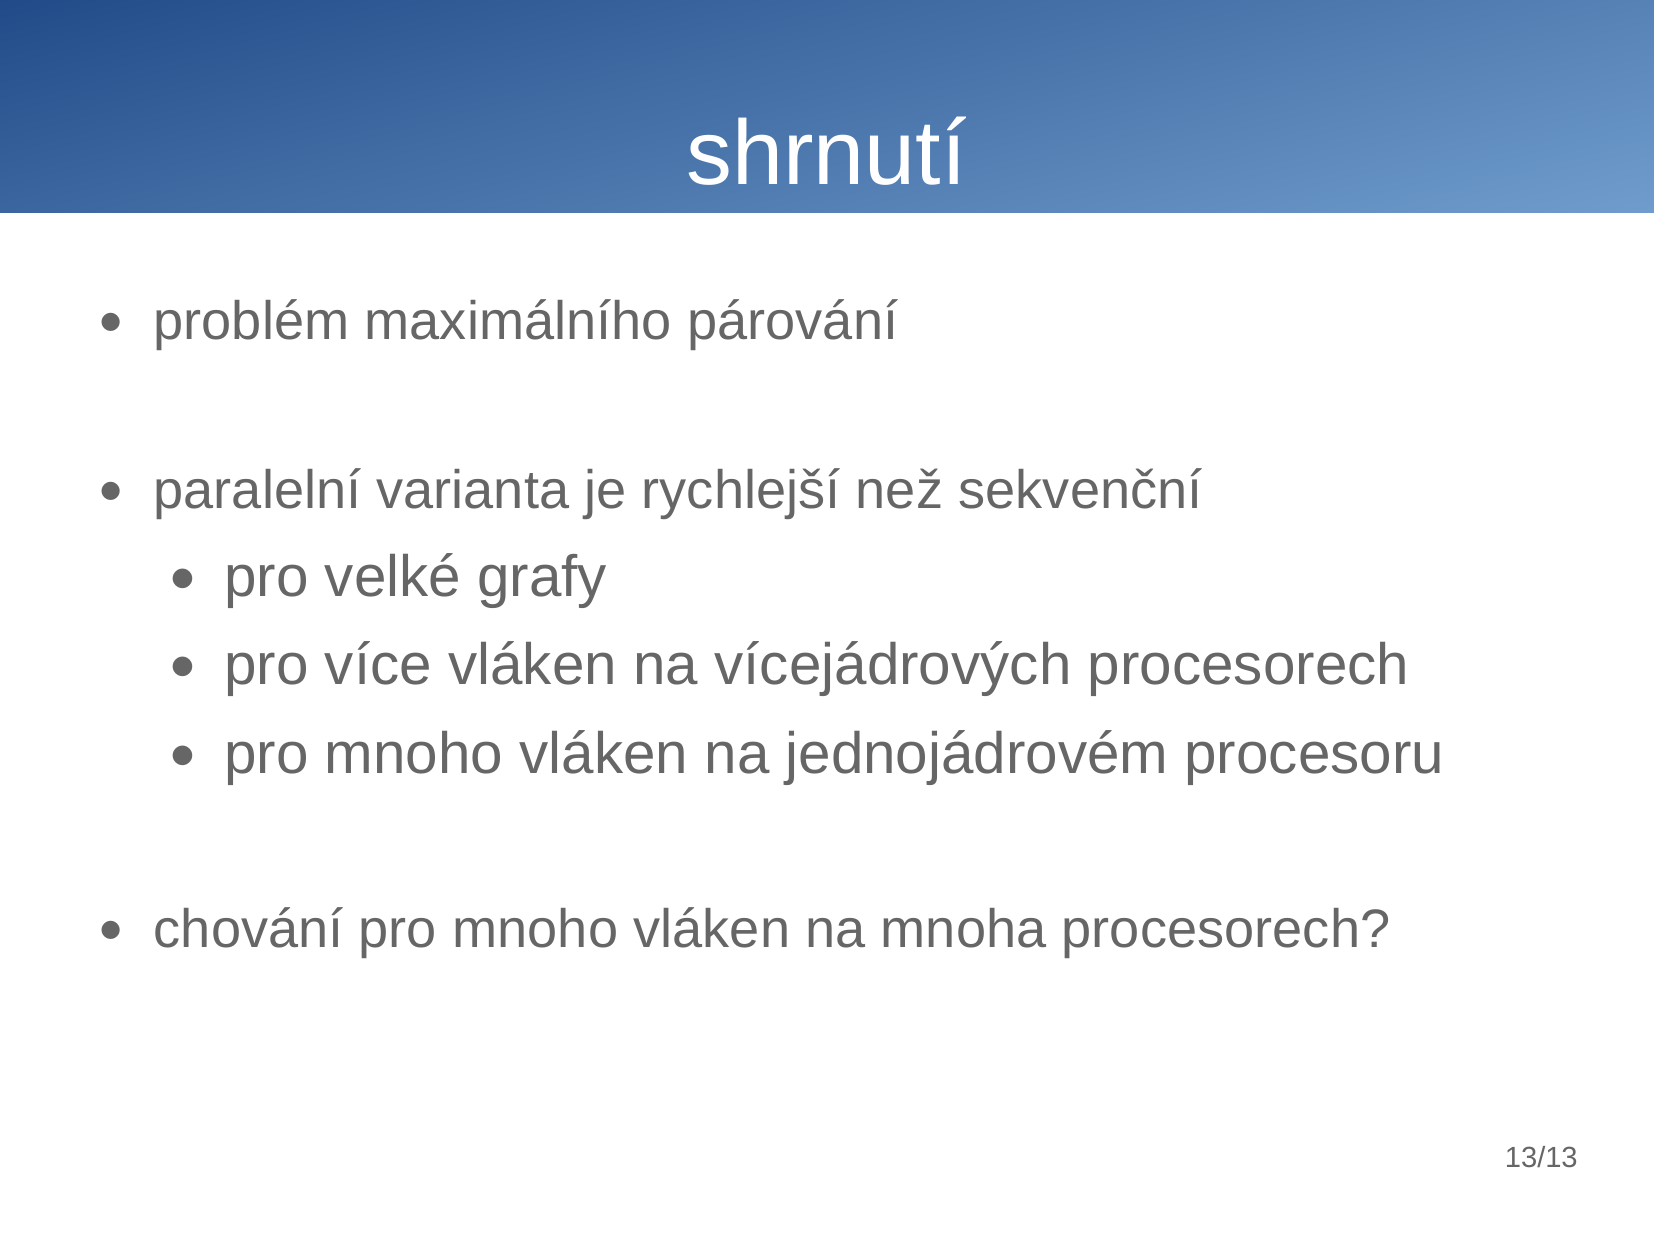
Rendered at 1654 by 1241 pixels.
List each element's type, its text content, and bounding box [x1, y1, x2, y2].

title shrnutí [82, 49, 1571, 257]
text_box [0, 0, 1654, 213]
text_box <číslo>/13 [1346, 1133, 1654, 1182]
list problém maximálního párování paralelní varianta je rychlejší než sekvenční pro velké grafy pro více vláken na vícejádrových procesorech pro mnoho vláken na jednojádrovém procesoru chování pro mnoho vláken na mnoha procesorech? [82, 290, 1571, 1010]
